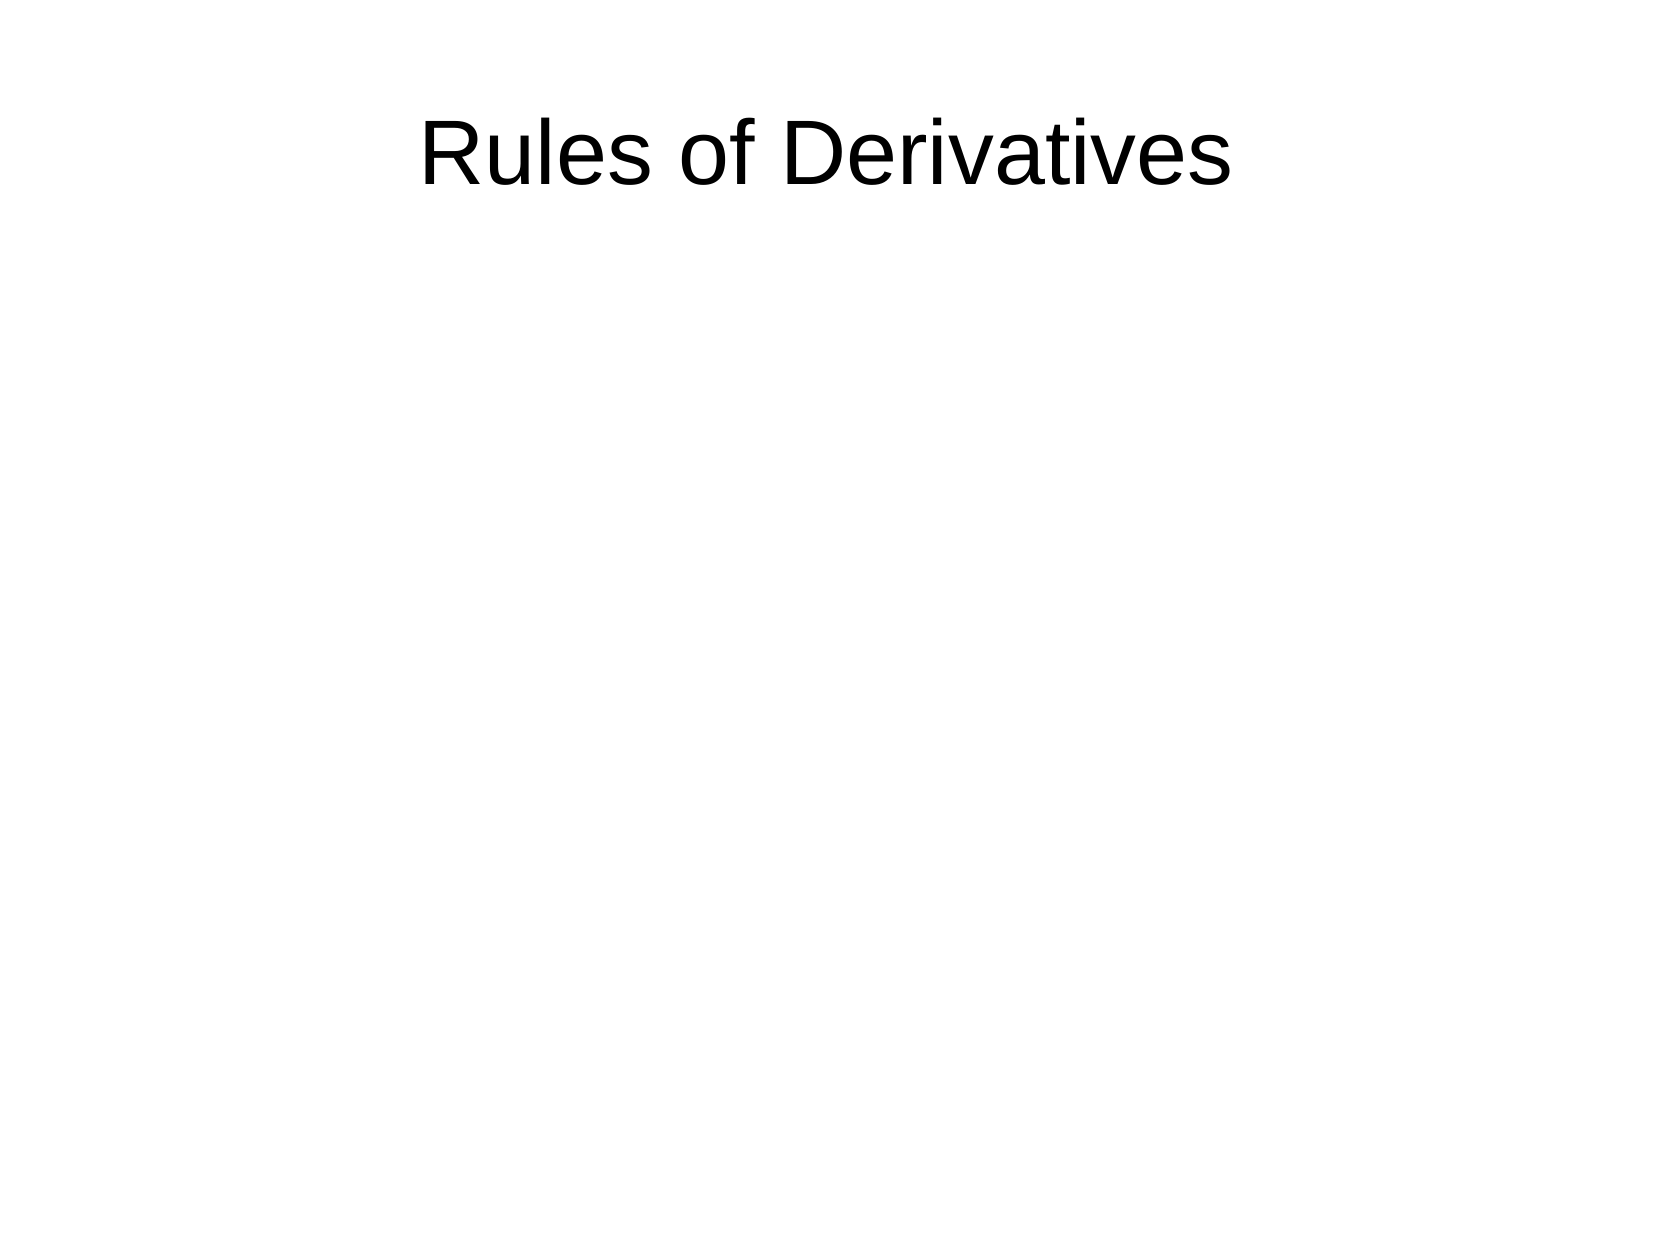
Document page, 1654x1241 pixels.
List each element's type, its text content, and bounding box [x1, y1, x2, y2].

title Rules of Derivatives [82, 49, 1571, 257]
